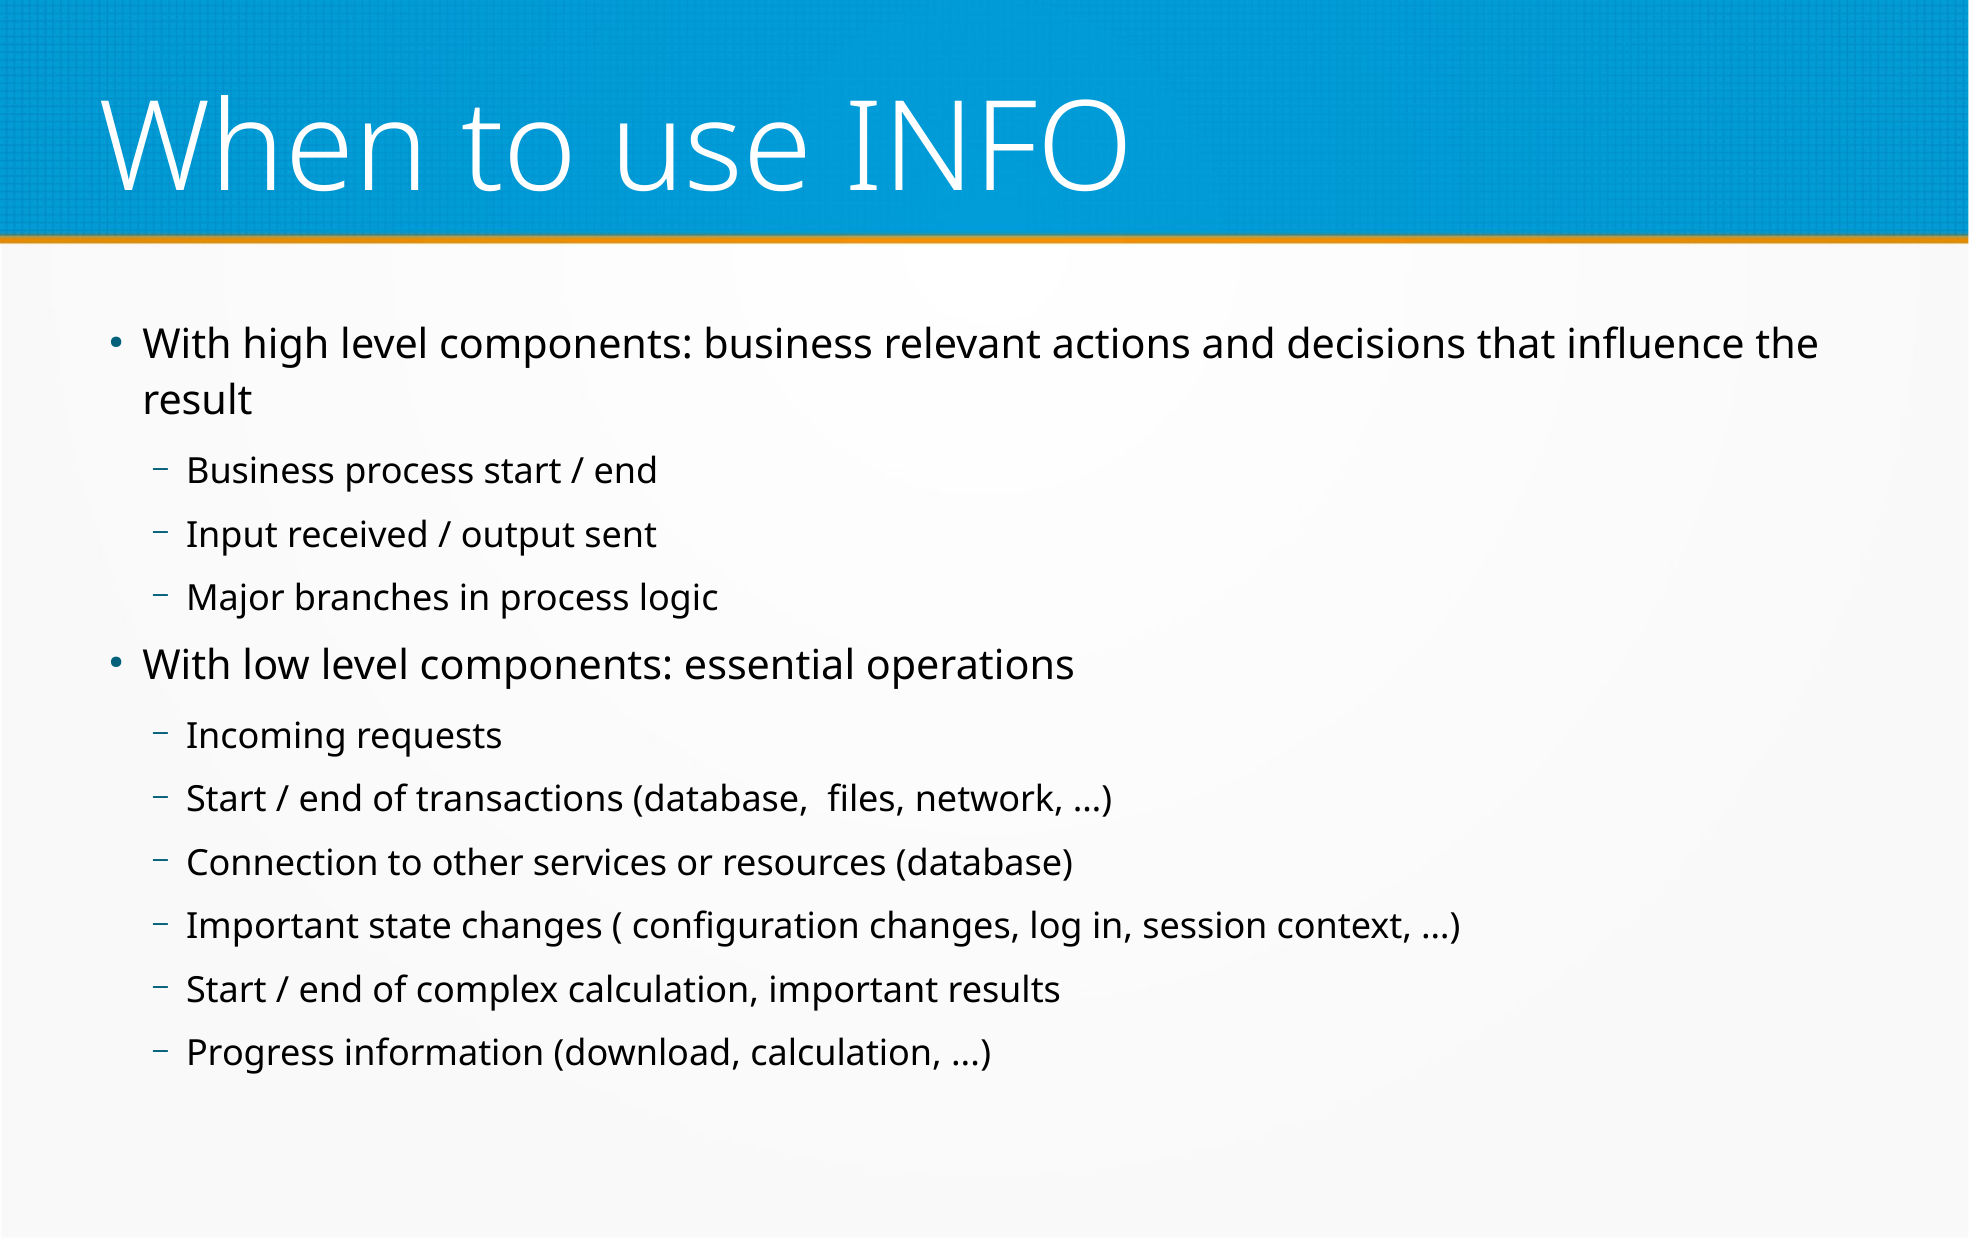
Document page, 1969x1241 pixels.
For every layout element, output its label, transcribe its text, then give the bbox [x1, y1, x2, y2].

list With high level components: business relevant actions and decisions that influence the result Business process start / end Input received / output sent Major branches in process logic With low level components: essential operations Incoming requests Start / end of transactions (database, files, network, …) Connection to other services or resources (database) Important state changes ( configuration changes, log in, session context, …) Start / end of complex calculation, important results Progress information (download, calculation, ...) [98, 315, 1861, 1081]
picture [0, 233, 1969, 1241]
title When to use INFO [98, 19, 1870, 227]
